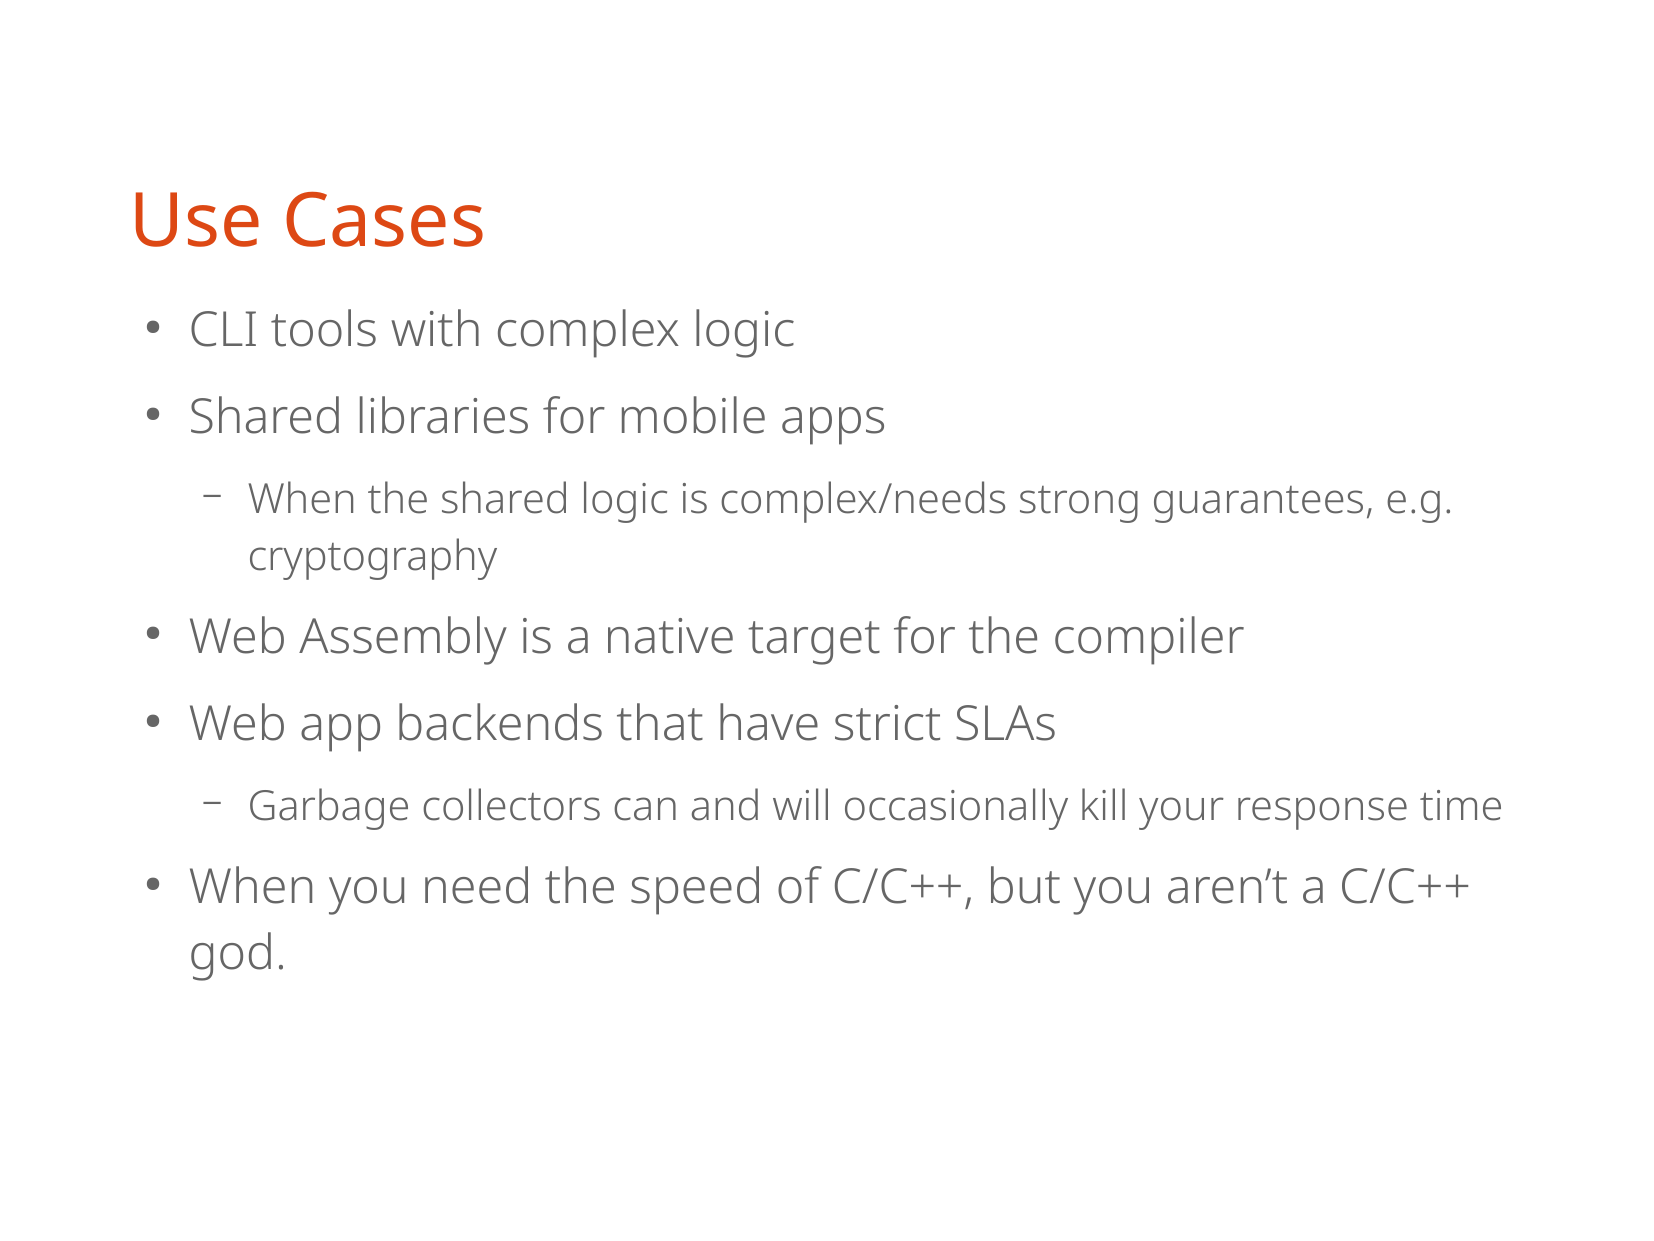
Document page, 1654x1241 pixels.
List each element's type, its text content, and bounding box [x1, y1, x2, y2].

title Use Cases [129, 153, 1518, 281]
list CLI tools with complex logic Shared libraries for mobile apps When the shared logic is complex/needs strong guarantees, e.g. cryptography Web Assembly is a native target for the compiler Web app backends that have strict SLAs Garbage collectors can and will occasionally kill your response time When you need the speed of C/C++, but you aren’t a C/C++ god. [129, 295, 1518, 1010]
